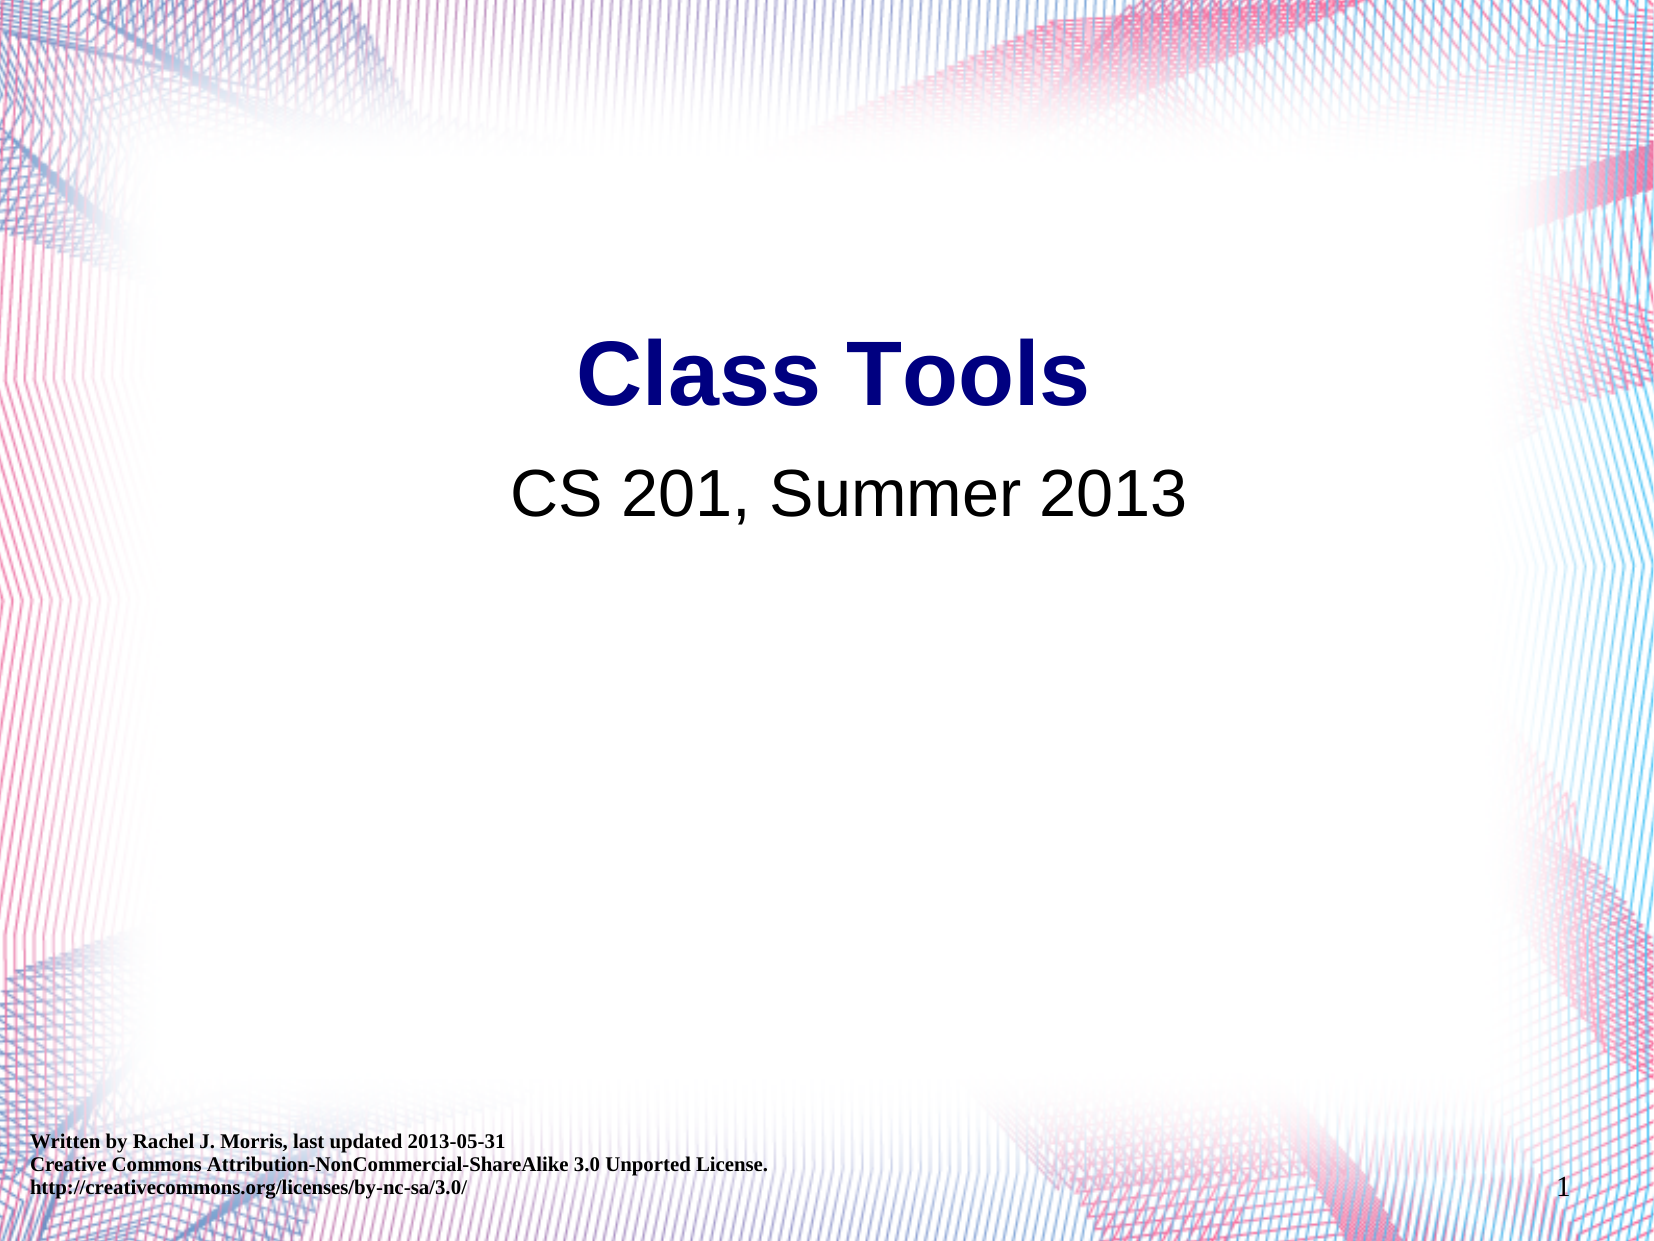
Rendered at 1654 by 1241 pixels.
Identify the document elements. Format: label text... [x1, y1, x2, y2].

picture [0, 0, 1654, 1241]
text_box CS 201, Summer 2013 [123, 438, 1576, 548]
title Class Tools [90, 270, 1579, 478]
